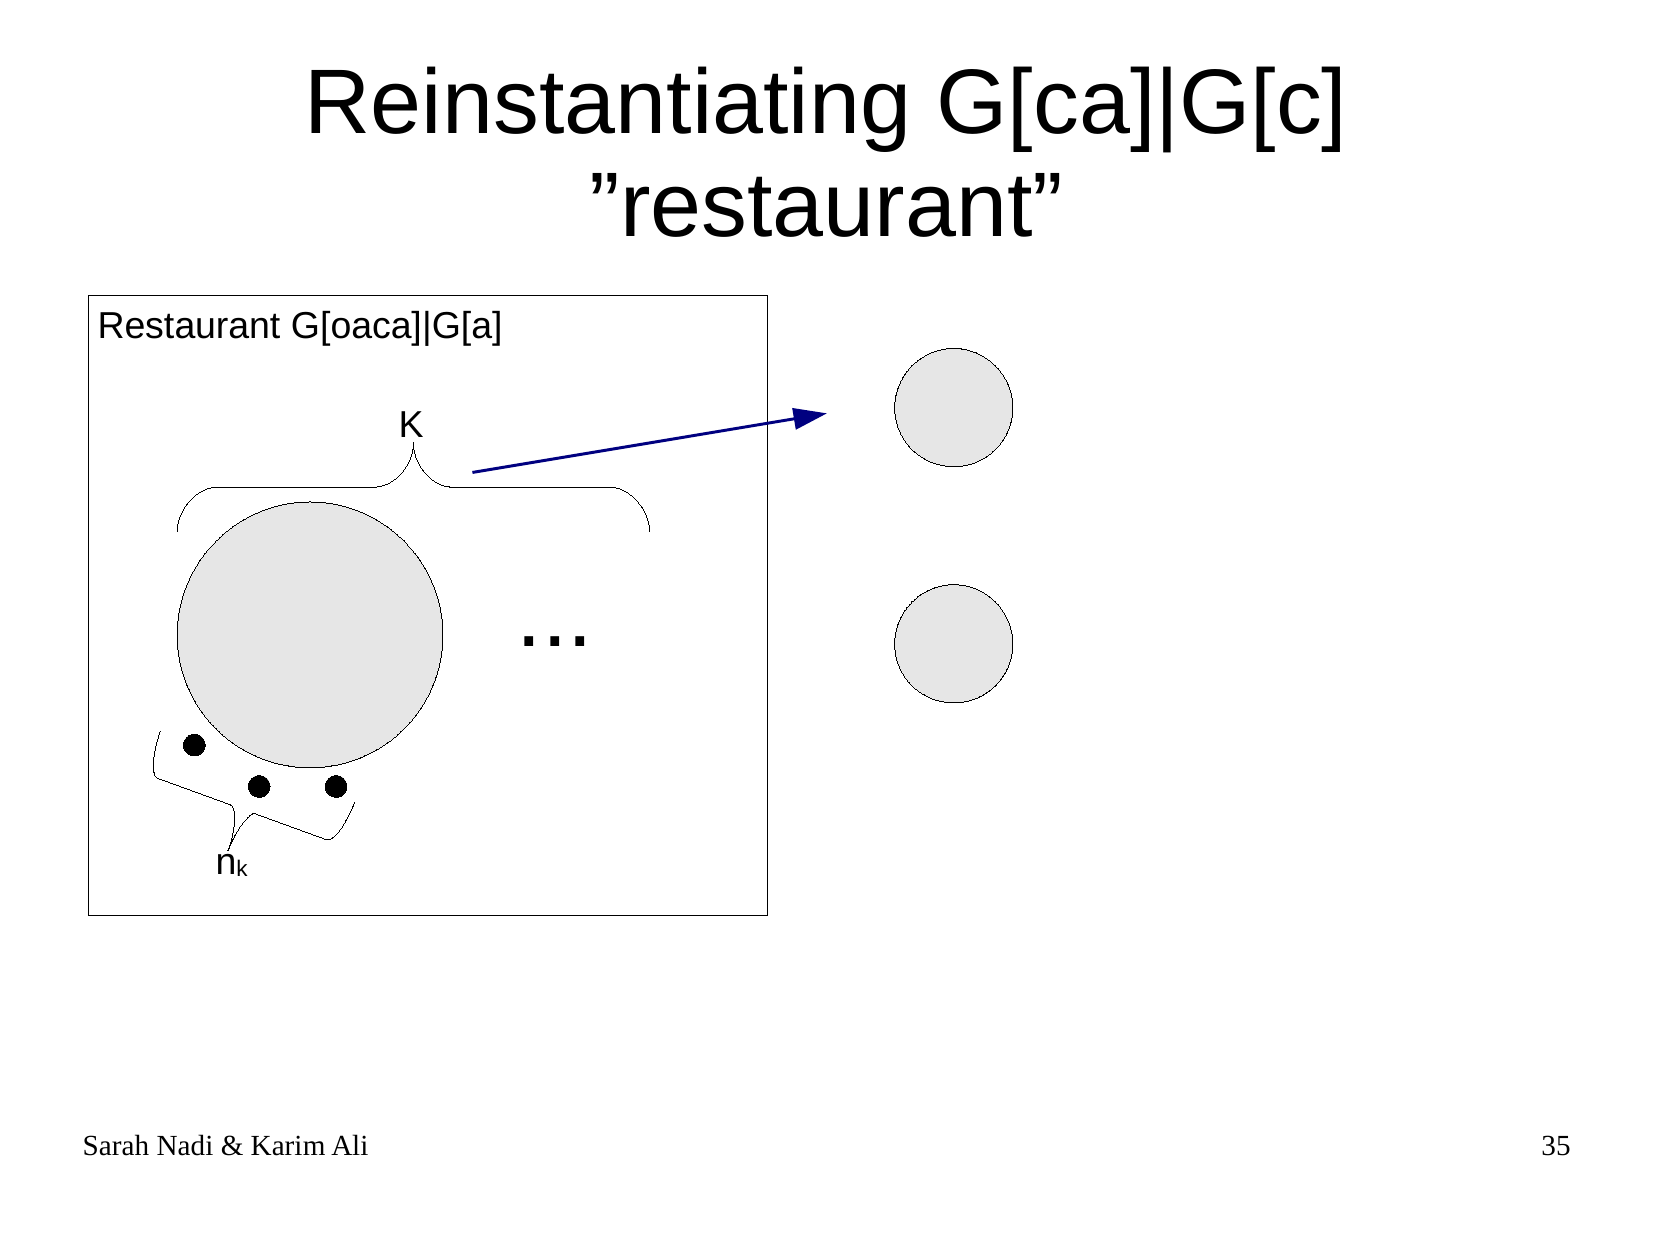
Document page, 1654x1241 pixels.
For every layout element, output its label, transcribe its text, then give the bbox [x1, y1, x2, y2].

text_box [325, 775, 347, 798]
text_box ... [501, 555, 609, 674]
text_box nk [200, 832, 263, 902]
title Reinstantiating G[ca]|G[c] ”restaurant” [82, 50, 1571, 256]
text_box K [383, 395, 439, 453]
text_box Restaurant G[oaca]|G[a] [82, 297, 518, 355]
text_box [248, 775, 271, 798]
text_box [894, 348, 1013, 467]
text_box [894, 584, 1013, 703]
text_box [183, 734, 206, 756]
text_box [177, 501, 443, 768]
